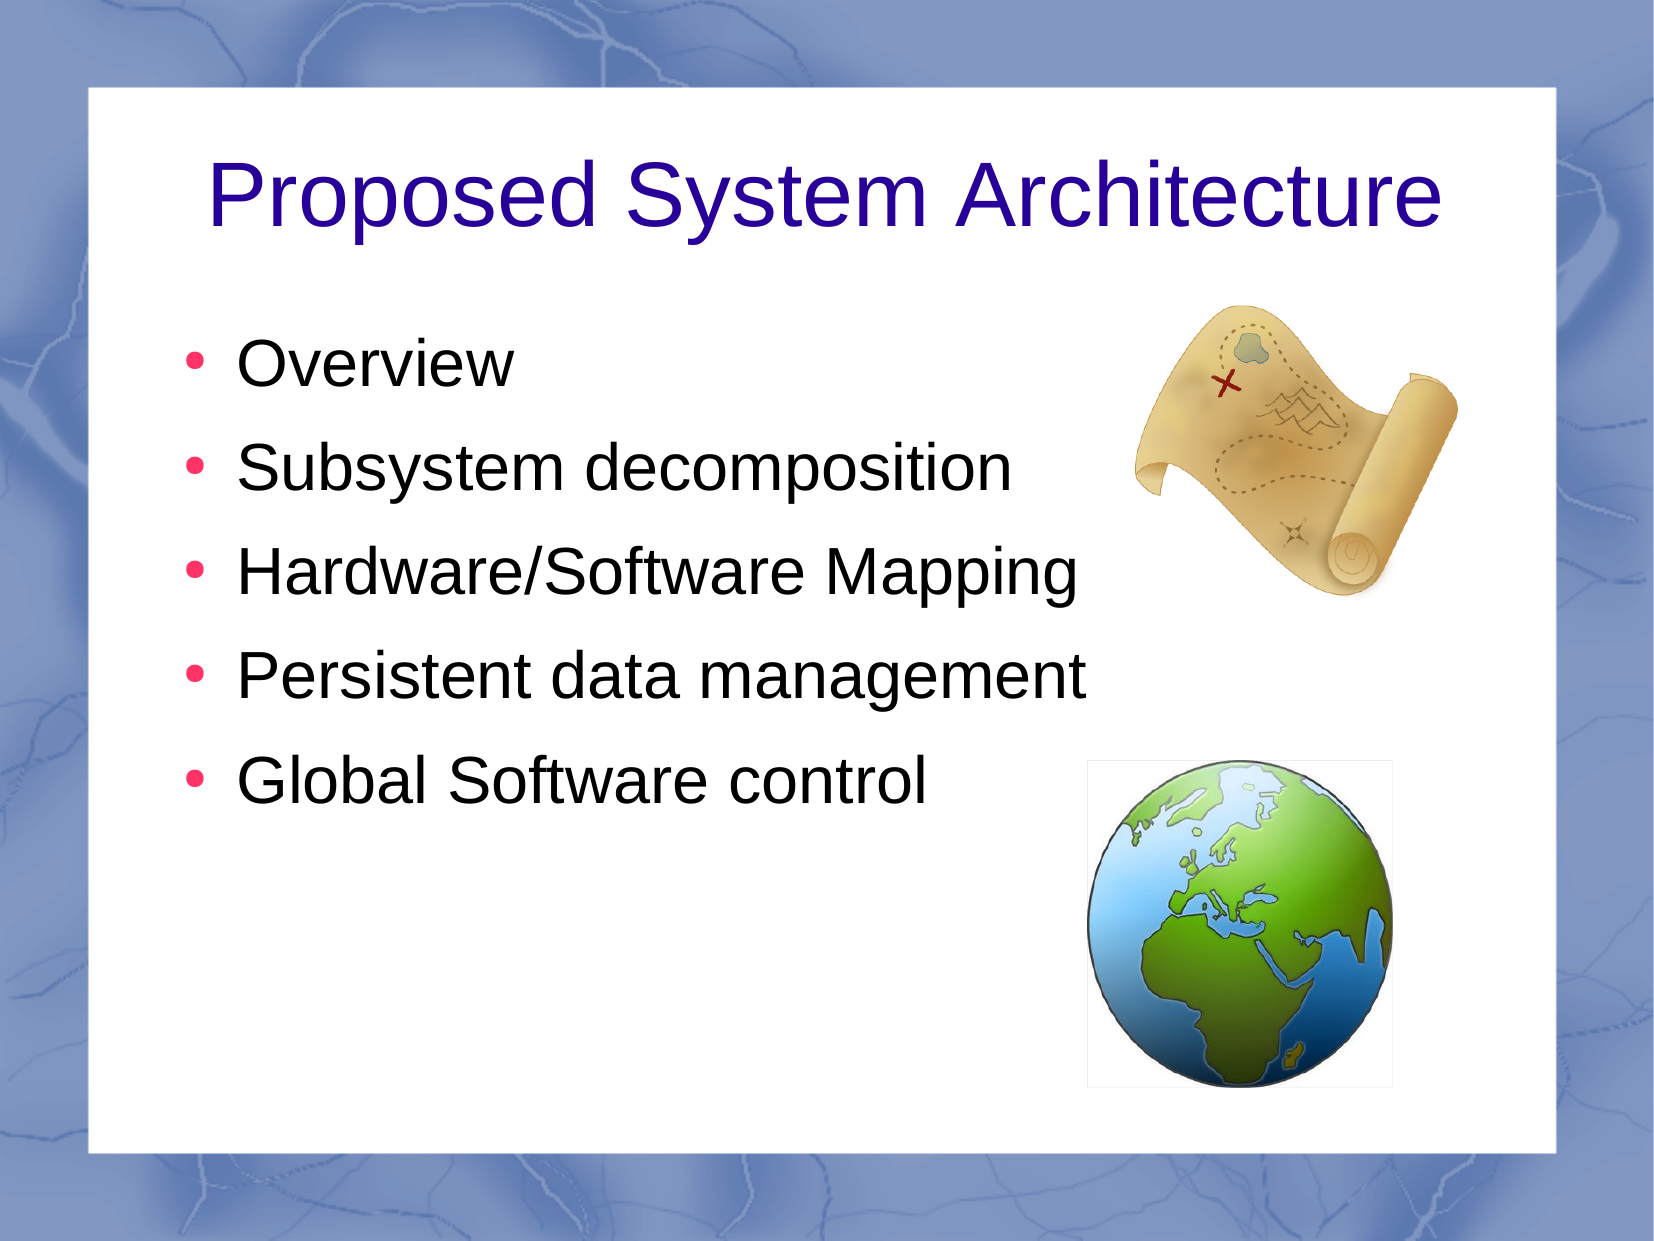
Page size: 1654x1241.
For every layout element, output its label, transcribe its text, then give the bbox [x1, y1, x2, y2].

picture [0, 0, 1654, 1241]
title Proposed System Architecture [118, 98, 1536, 291]
list Overview Subsystem decomposition Hardware/Software Mapping Persistent data management Global Software control [147, 325, 1506, 996]
